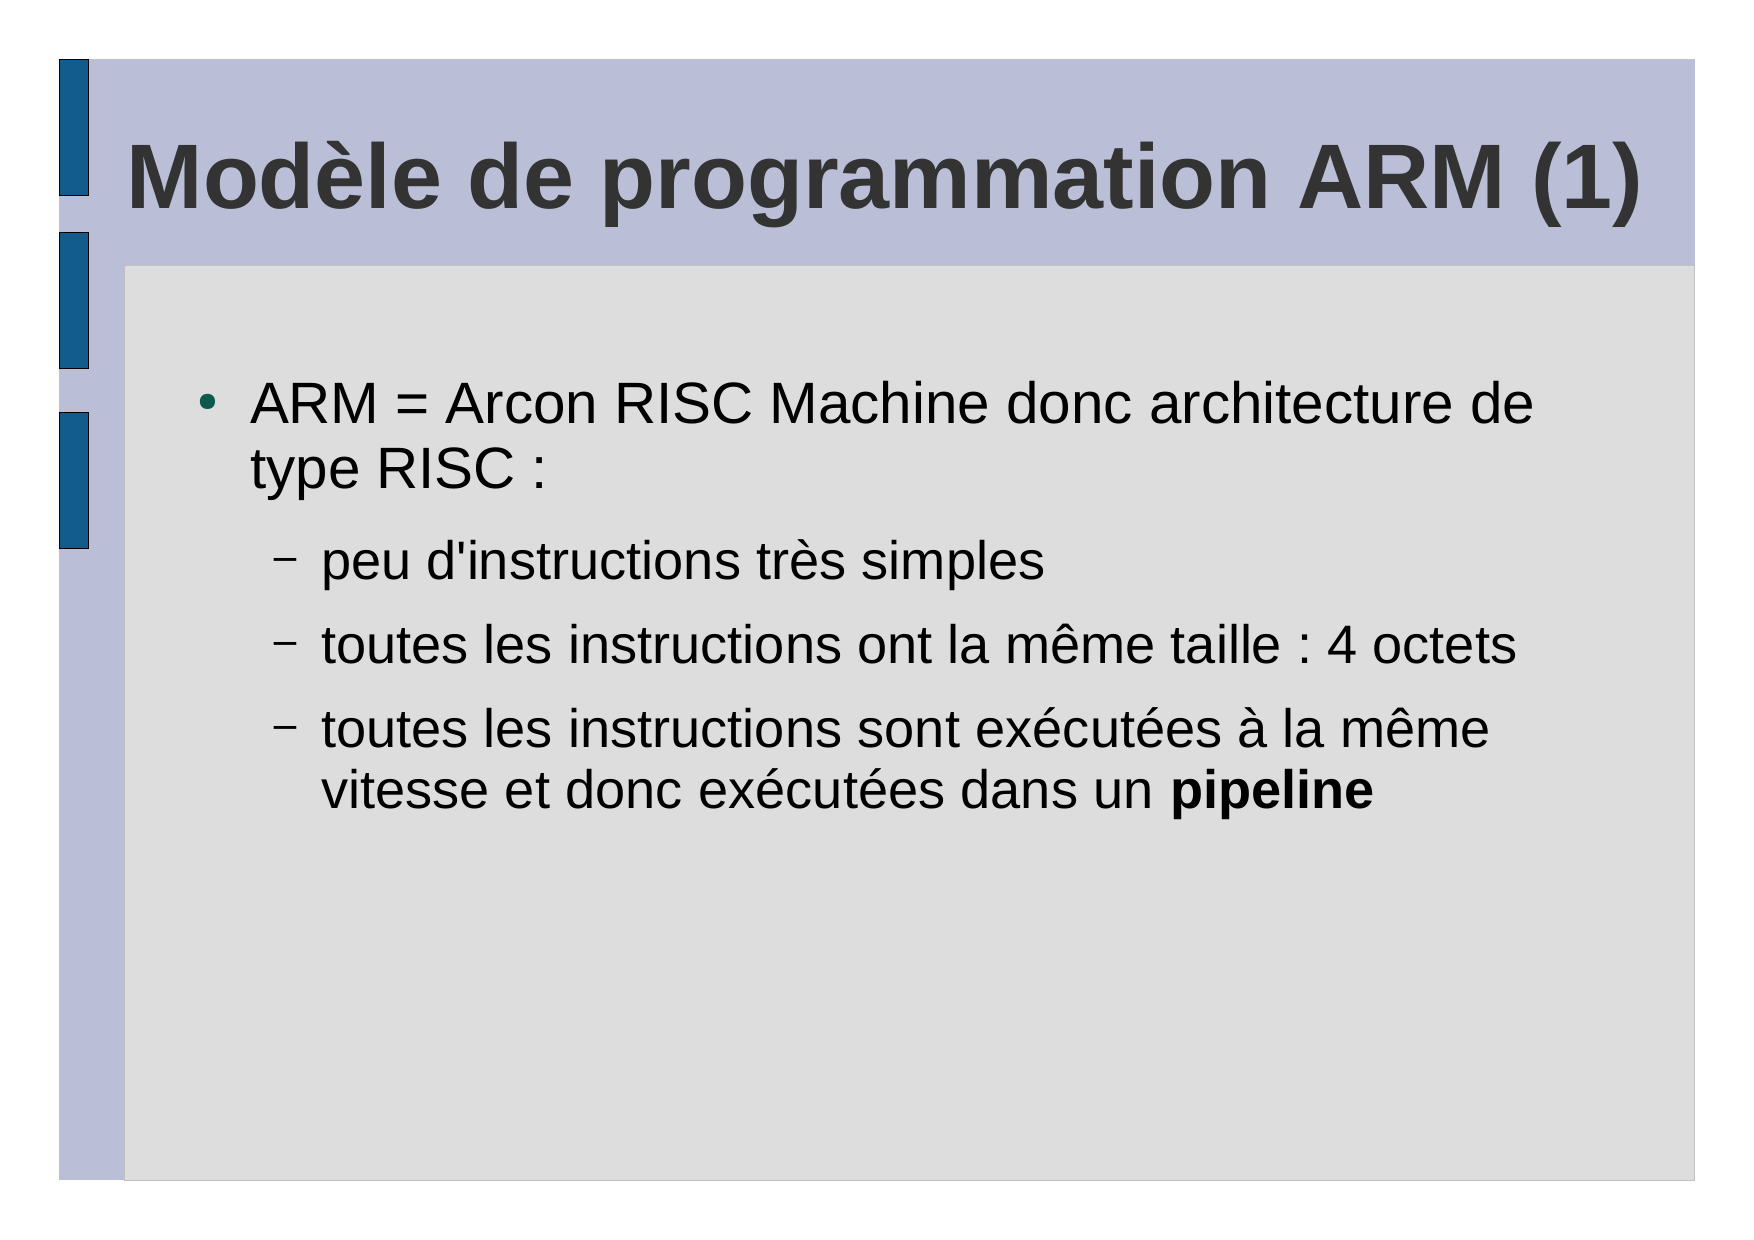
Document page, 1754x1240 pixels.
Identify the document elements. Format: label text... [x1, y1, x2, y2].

list ARM = Arcon RISC Machine donc architecture de type RISC : peu d'instructions très simples toutes les instructions ont la même taille : 4 octets toutes les instructions sont exécutées à la même vitesse et donc exécutées dans un pipeline [179, 370, 1577, 1093]
title Modèle de programmation ARM (1) [118, 88, 1654, 266]
